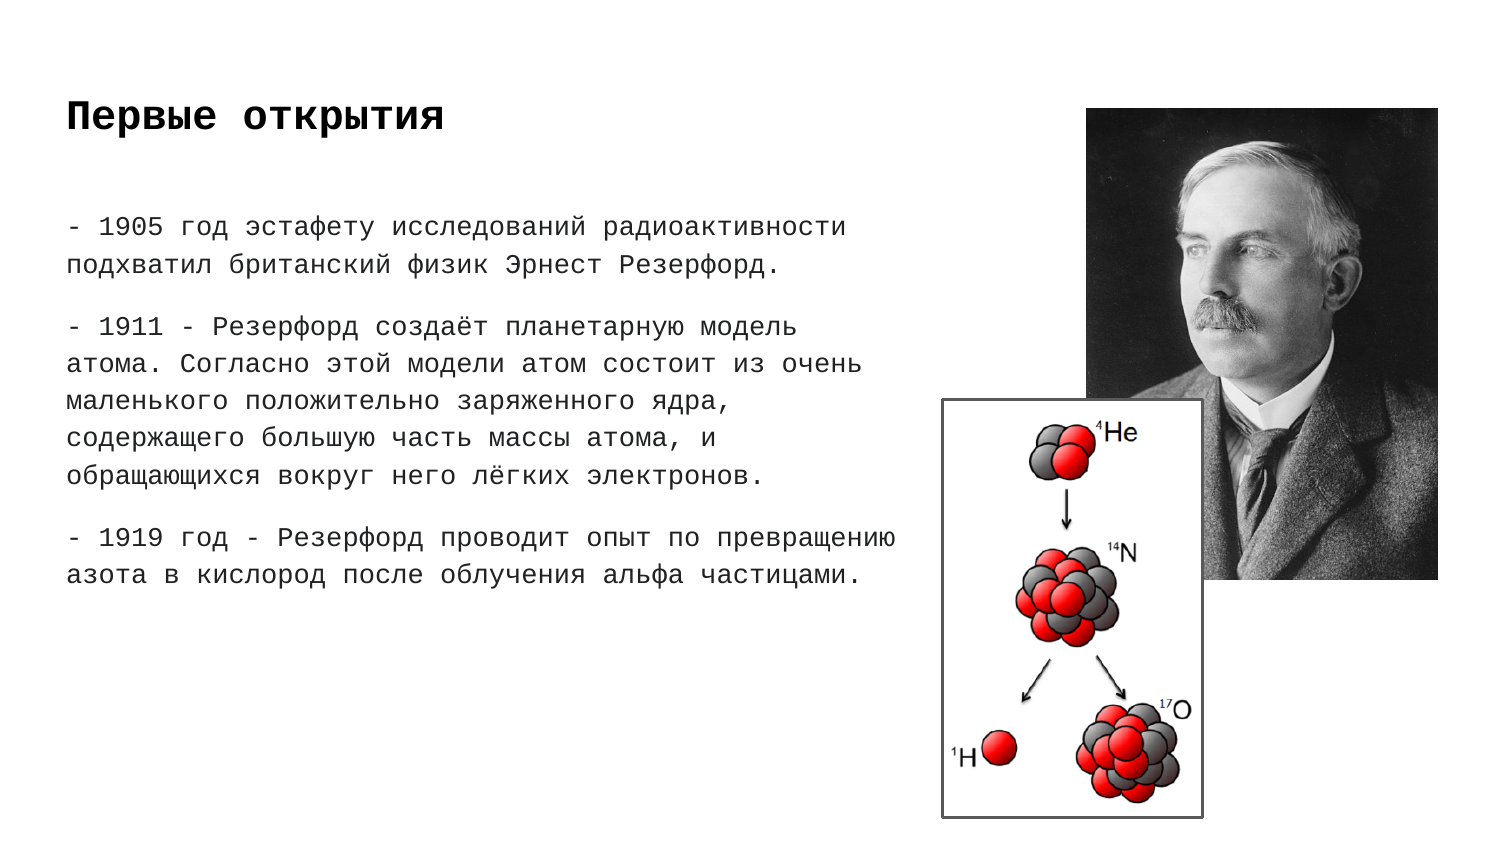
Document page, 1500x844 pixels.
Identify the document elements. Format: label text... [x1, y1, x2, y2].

list - 1905 год эстафету исследований радиоактивности подхватил британский физик Эрнест Резерфорд. - 1911 - Резерфорд создаёт планетарную модель атома. Согласно этой модели атом состоит из очень маленького положительно заряженного ядра, содержащего большую часть массы атома, и обращающихся вокруг него лёгких электронов. - 1919 год - Резерфорд проводит опыт по превращению азота в кислород после облучения альфа частицами. [51, 189, 917, 789]
picture [1086, 108, 1438, 580]
picture [943, 401, 1201, 816]
title Первые открытия [51, 72, 1449, 167]
